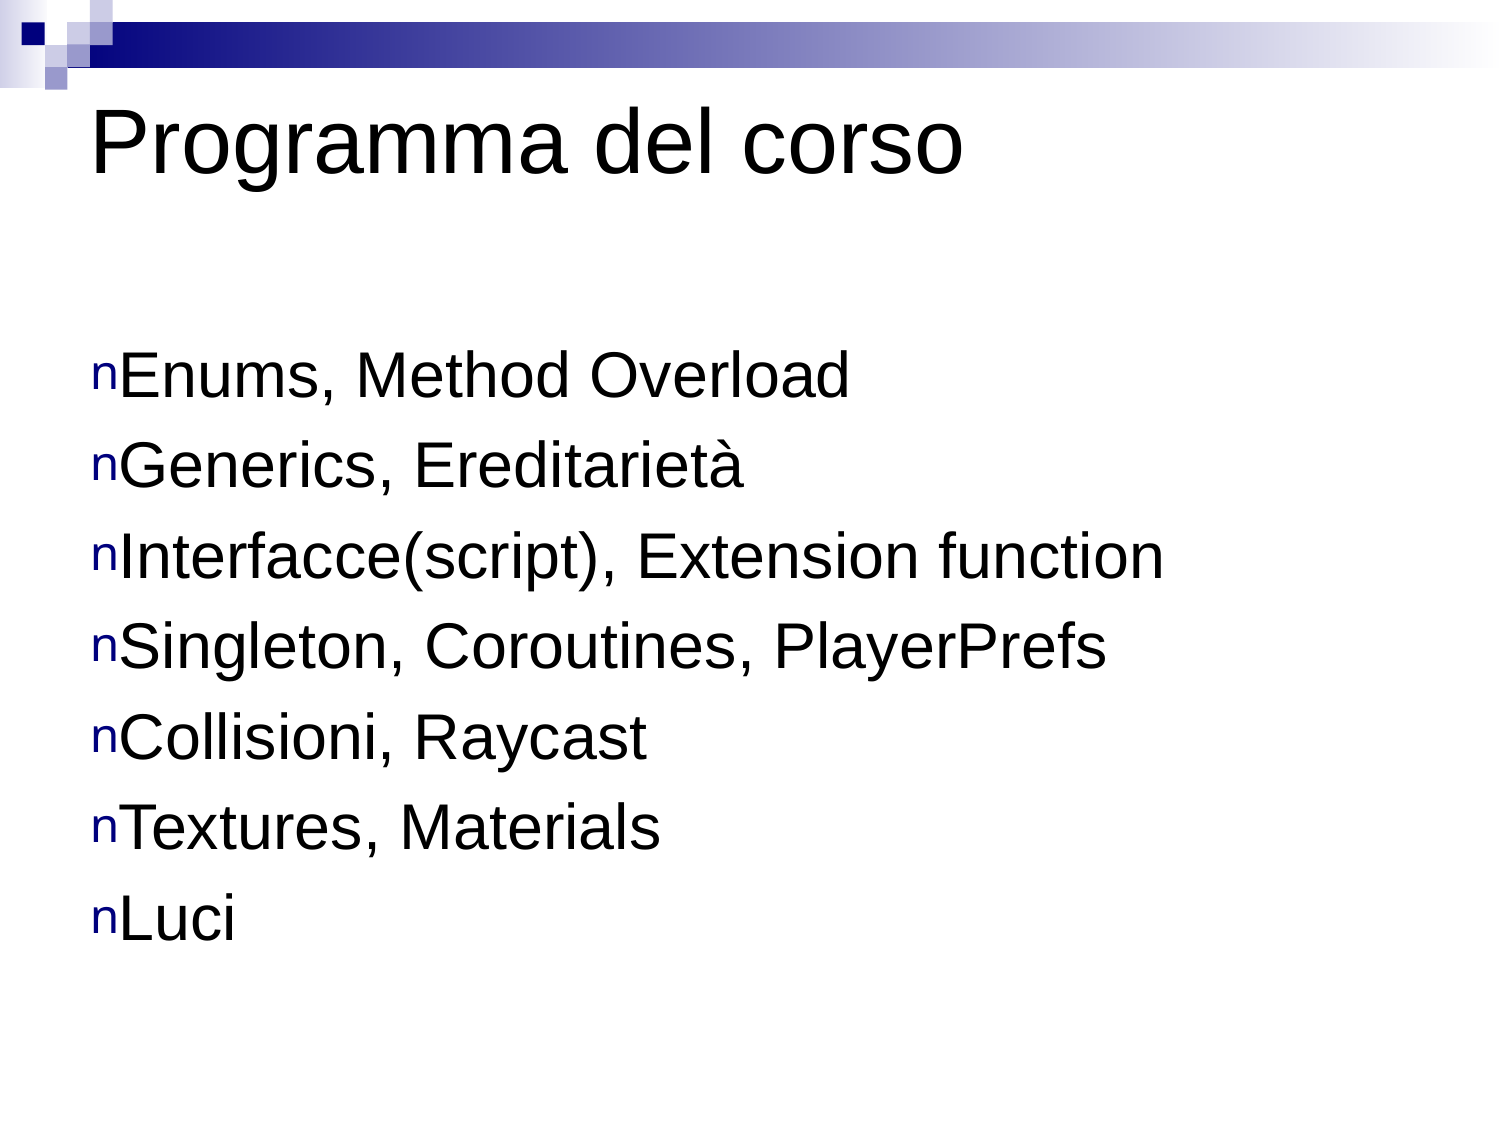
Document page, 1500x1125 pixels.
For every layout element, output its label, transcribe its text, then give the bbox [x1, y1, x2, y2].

title Programma del corso [75, 75, 1425, 300]
list Enums, Method Overload Generics, Ereditarietà Interfacce(script), Extension function Singleton, Coroutines, PlayerPrefs Collisioni, Raycast Textures, Materials Luci [75, 324, 1425, 963]
